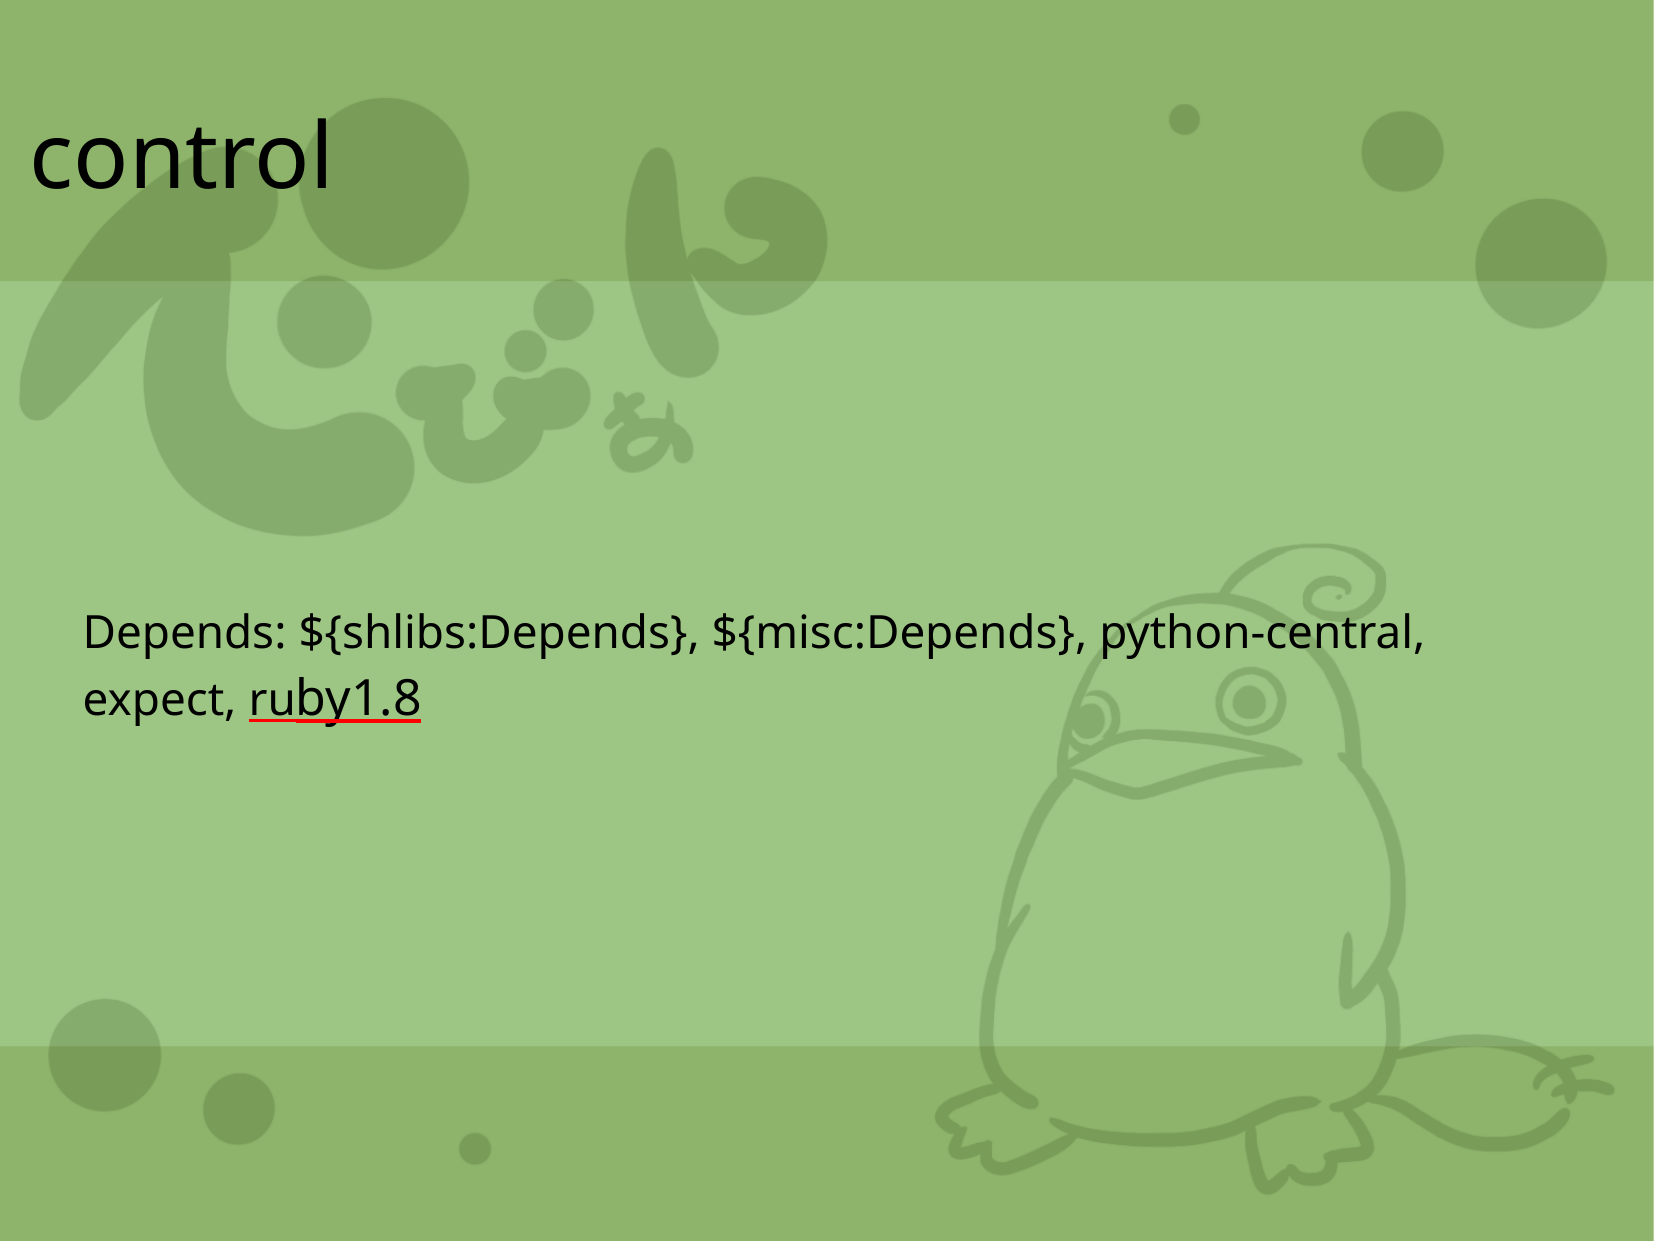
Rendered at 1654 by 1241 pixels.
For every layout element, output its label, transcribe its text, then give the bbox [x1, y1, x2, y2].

subtitle Depends: ${shlibs:Depends}, ${misc:Depends}, python-central, expect, ruby1.8 [82, 289, 1571, 1109]
title control [29, 49, 1625, 257]
picture [0, 0, 1654, 1241]
